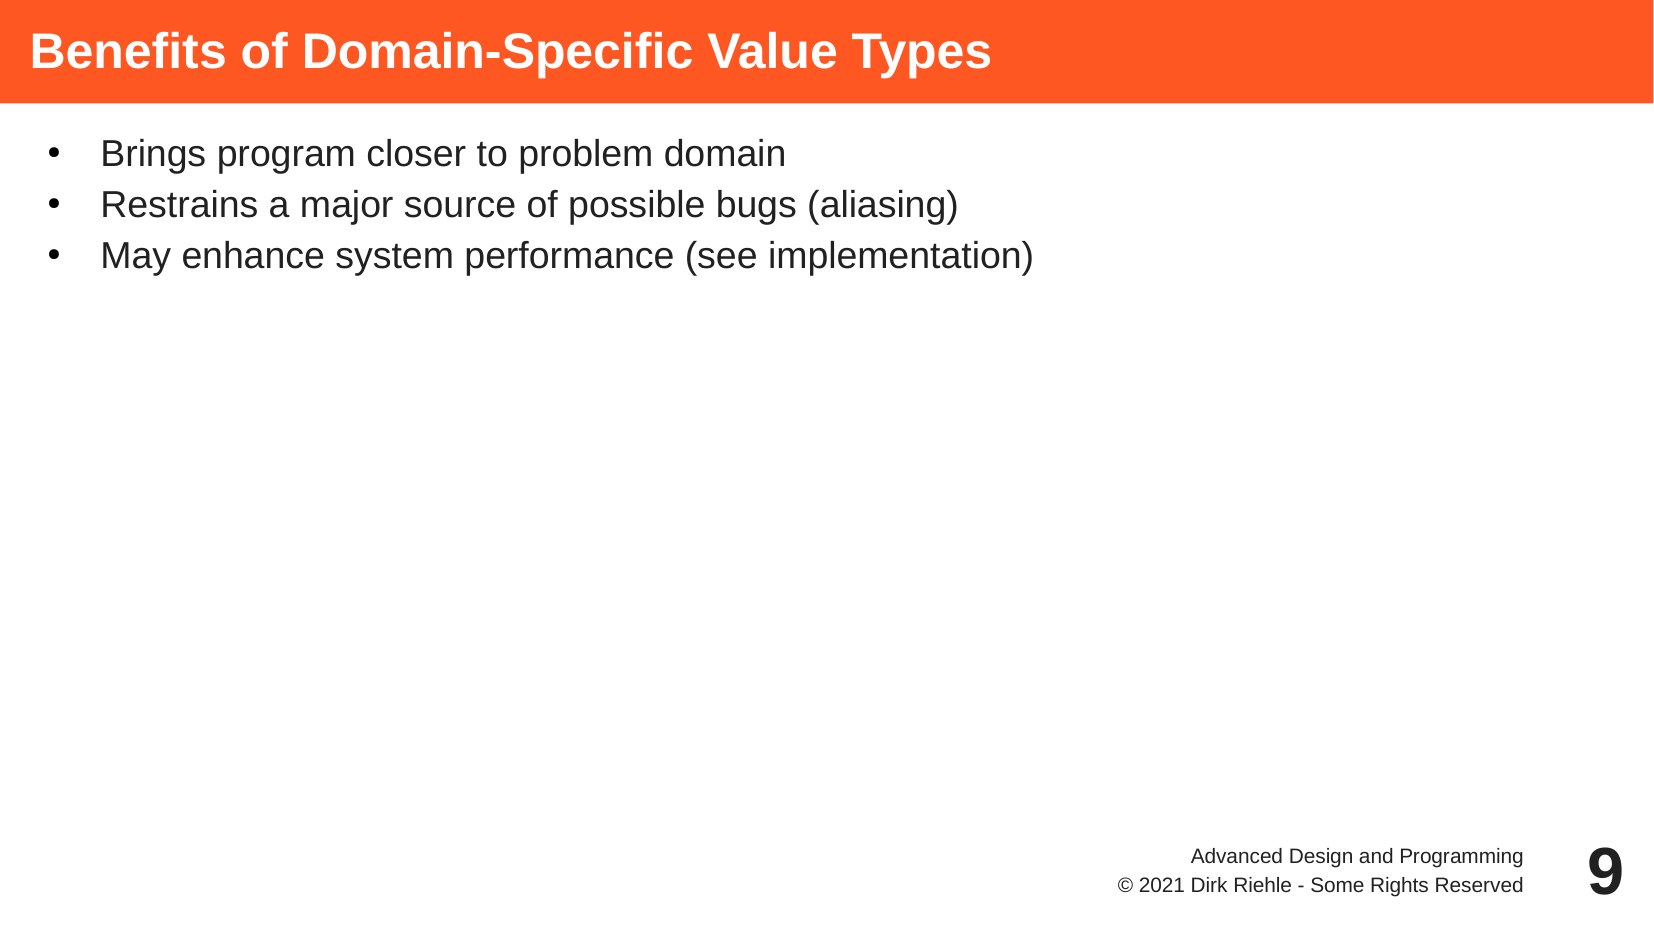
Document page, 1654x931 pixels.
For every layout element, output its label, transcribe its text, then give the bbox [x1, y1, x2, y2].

list Brings program closer to problem domain Restrains a major source of possible bugs (aliasing) May enhance system performance (see implementation) [29, 132, 1625, 813]
title Benefits of Domain-Specific Value Types [0, 0, 1654, 104]
